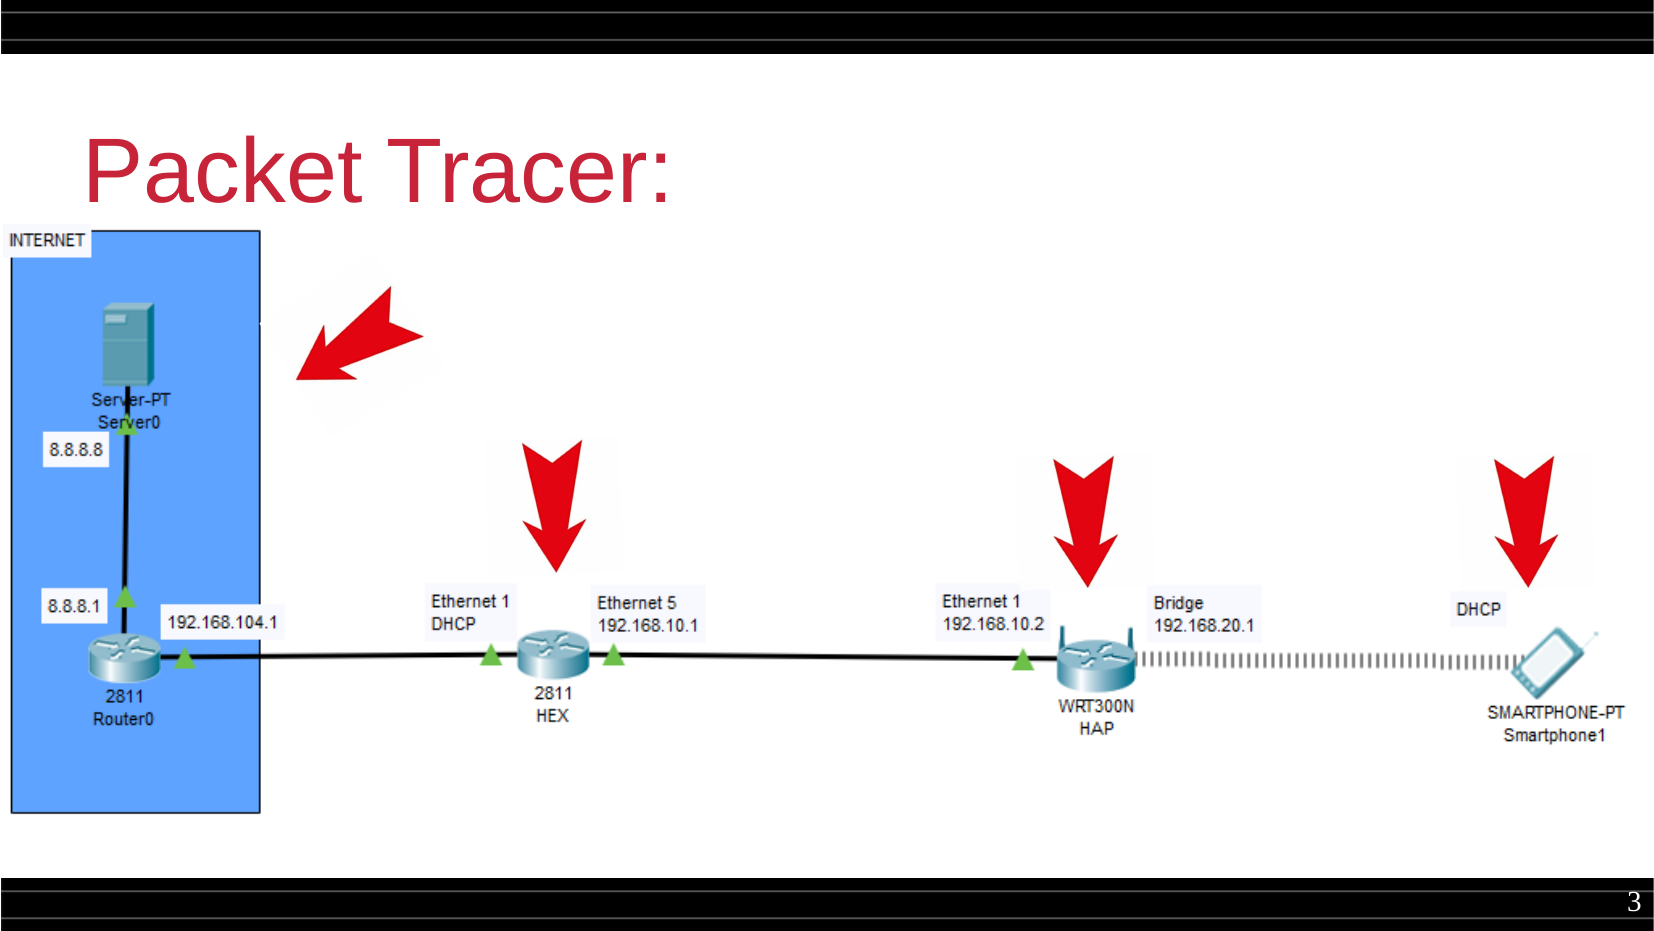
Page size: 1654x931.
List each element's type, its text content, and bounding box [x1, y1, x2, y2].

picture [1, 0, 1654, 54]
picture [1, 878, 1654, 931]
title Packet Tracer: [82, 92, 1571, 224]
picture [3, 224, 1644, 827]
